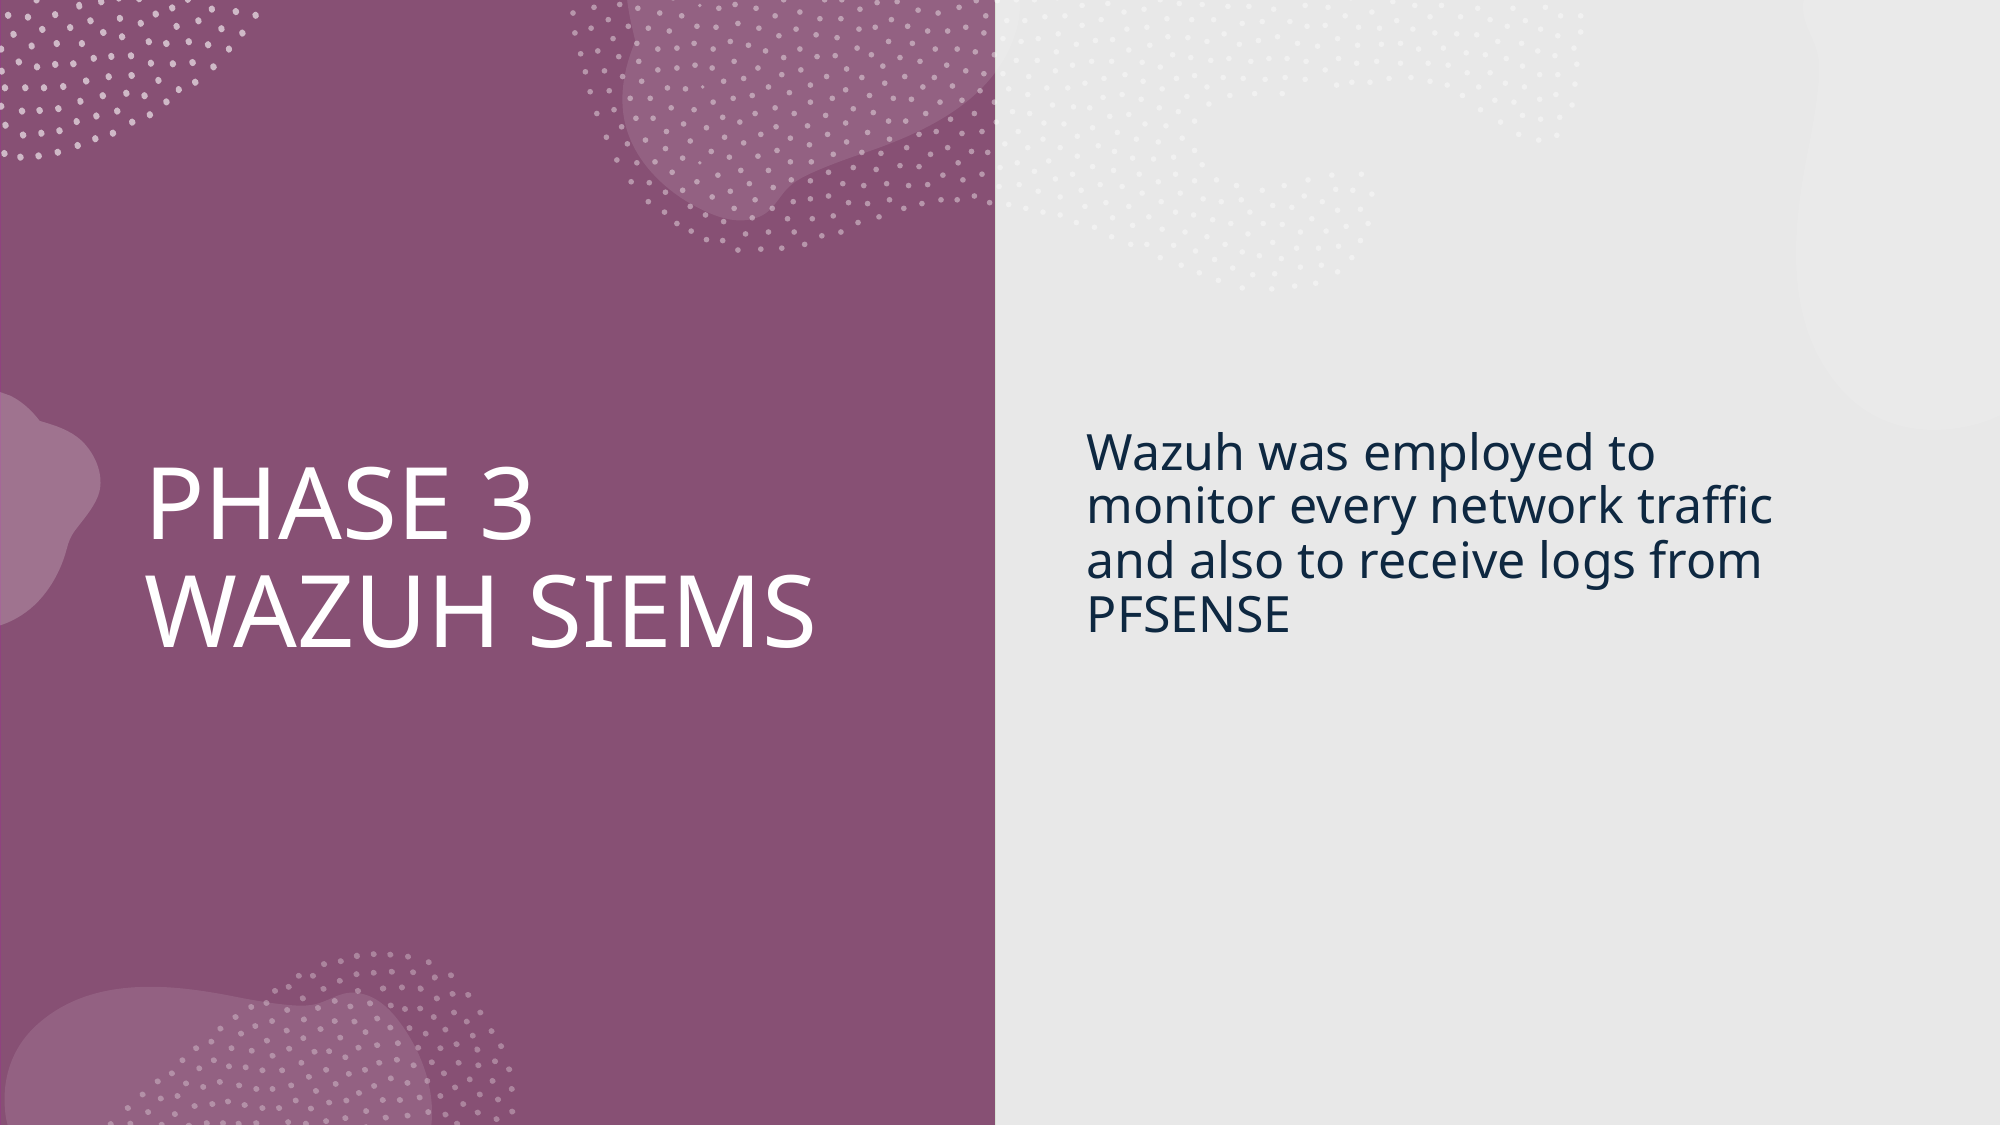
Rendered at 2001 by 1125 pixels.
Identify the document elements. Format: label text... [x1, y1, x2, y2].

title PHASE 3 WAZUH SIEMS [129, 138, 930, 984]
text_box [0, 0, 2000, 1125]
subtitle Wazuh was employed to monitor every network traffic and also to receive logs from PFSENSE [1071, 138, 1871, 984]
